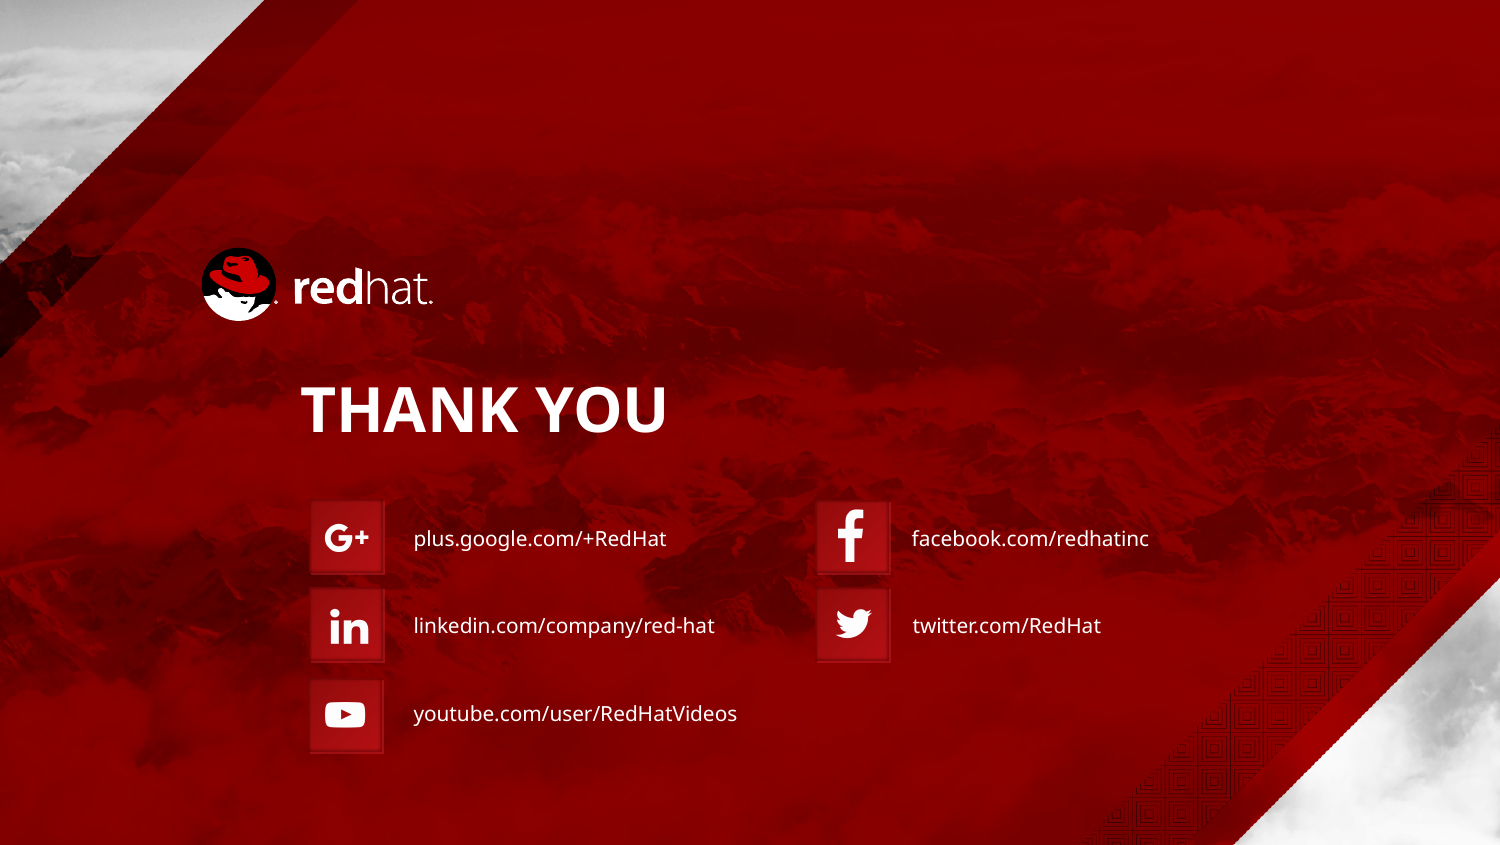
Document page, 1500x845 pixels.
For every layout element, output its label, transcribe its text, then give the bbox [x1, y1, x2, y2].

text_box facebook.com/redhatinc [911, 526, 1145, 551]
text_box linkedin.com/company/red-hat [413, 611, 709, 639]
text_box plus.google.com/+RedHat [413, 526, 661, 551]
text_box twitter.com/RedHat [912, 611, 1154, 638]
text_box youtube.com/user/RedHatVideos [413, 698, 734, 726]
picture [0, 0, 1500, 845]
title THANK YOU [300, 366, 1291, 526]
